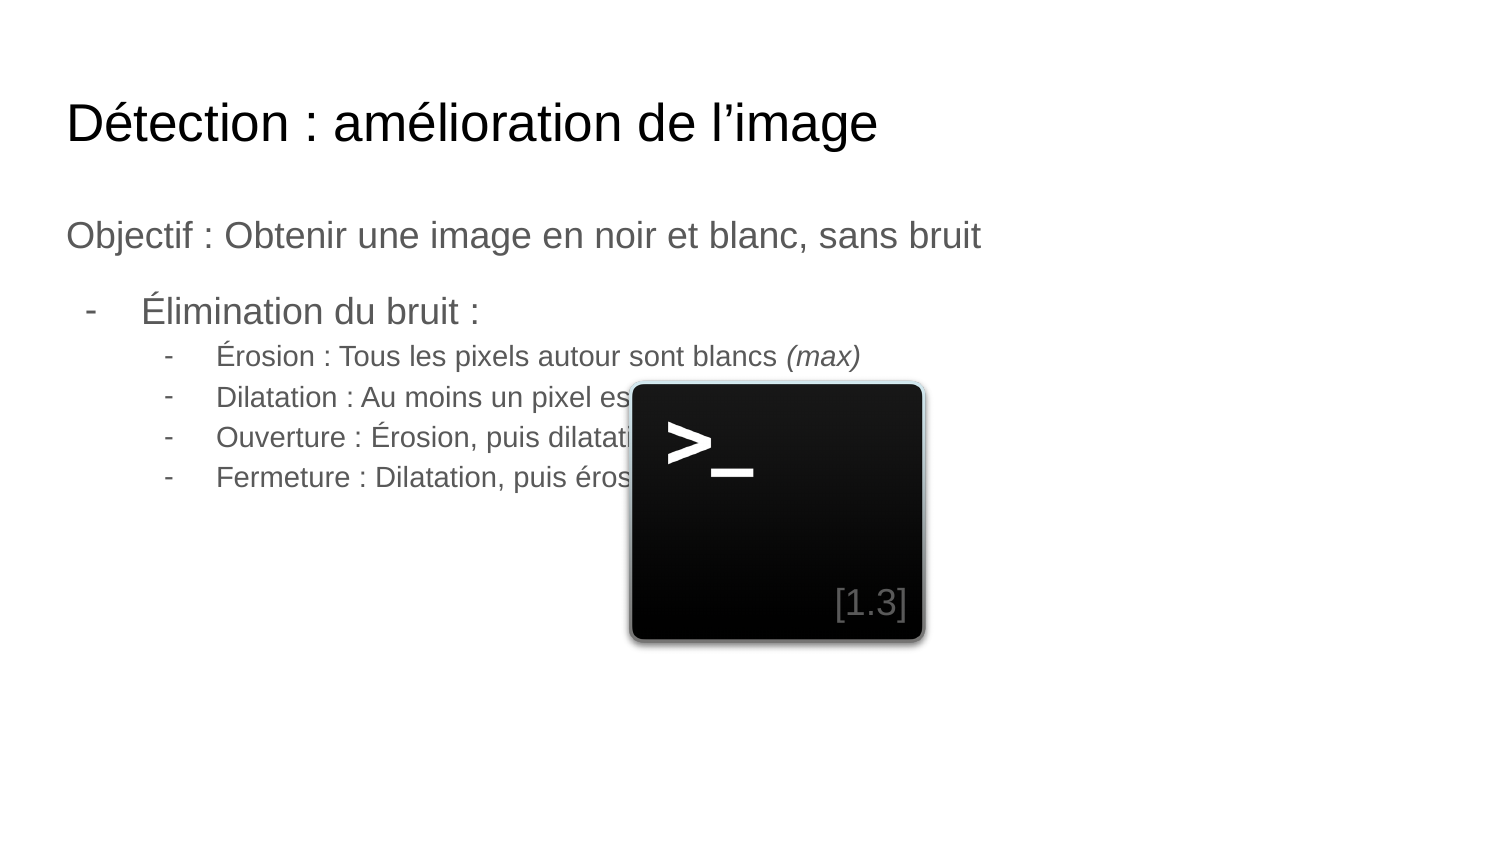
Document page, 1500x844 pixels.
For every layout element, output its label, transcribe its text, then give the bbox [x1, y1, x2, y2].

title Détection : amélioration de l’image [51, 72, 1449, 167]
picture [609, 343, 945, 680]
list Objectif : Obtenir une image en noir et blanc, sans bruit Élimination du bruit : Érosion : Tous les pixels autour sont blancs (max) Dilatation : Au moins un pixel est blanc (min) Ouverture : Érosion, puis dilatation Fermeture : Dilatation, puis érosion [51, 189, 1449, 824]
text_box [1.3] [819, 562, 927, 631]
